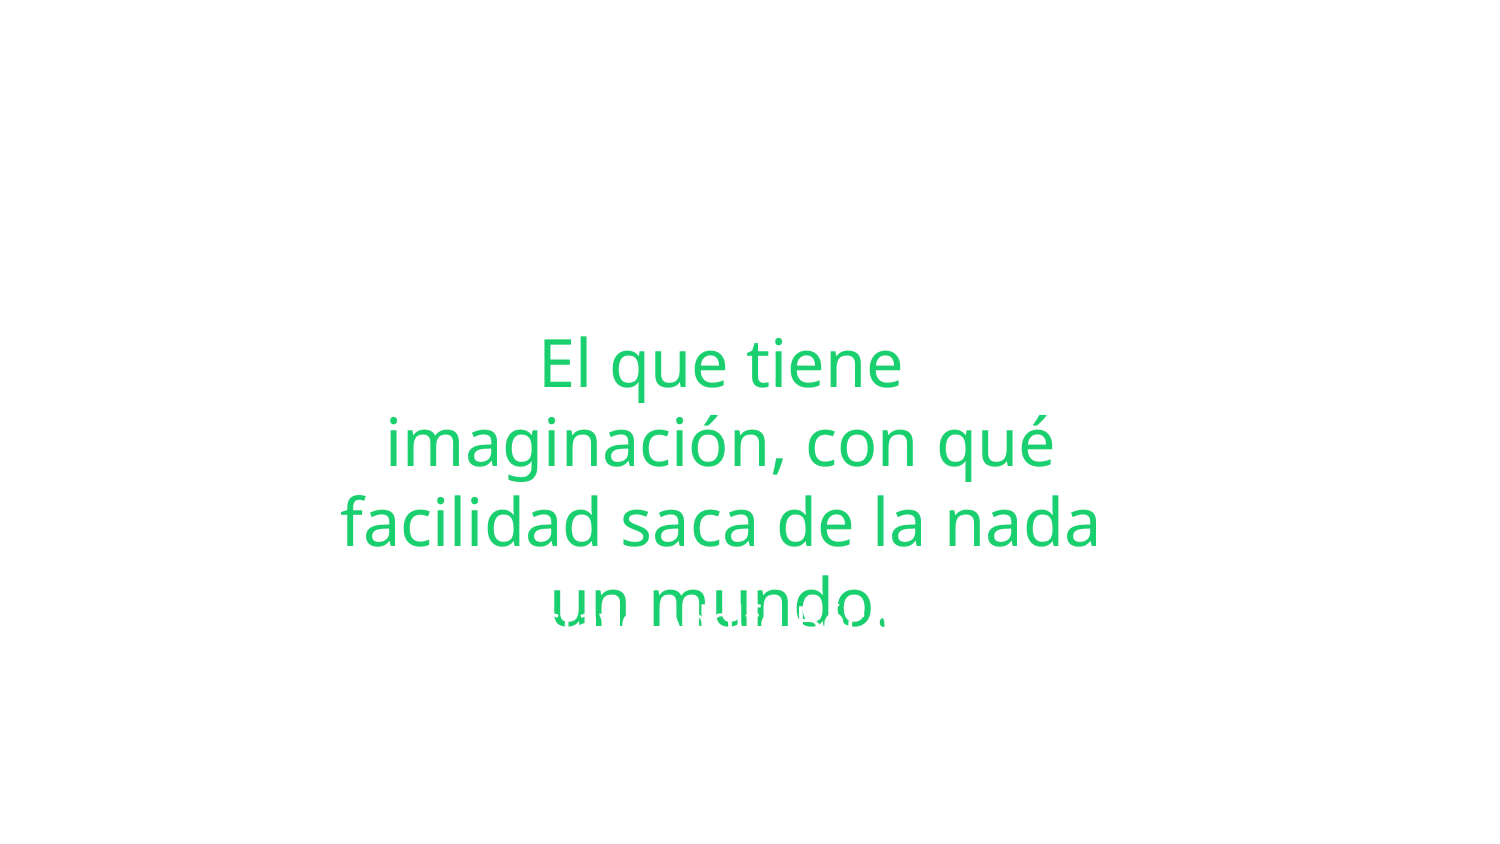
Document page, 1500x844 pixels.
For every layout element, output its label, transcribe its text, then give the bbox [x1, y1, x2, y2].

text_box Gustavo Adolfo Bécquer [373, 579, 1071, 732]
title El que tiene imaginación, con qué facilidad saca de la nada un mundo. [320, 305, 1124, 495]
